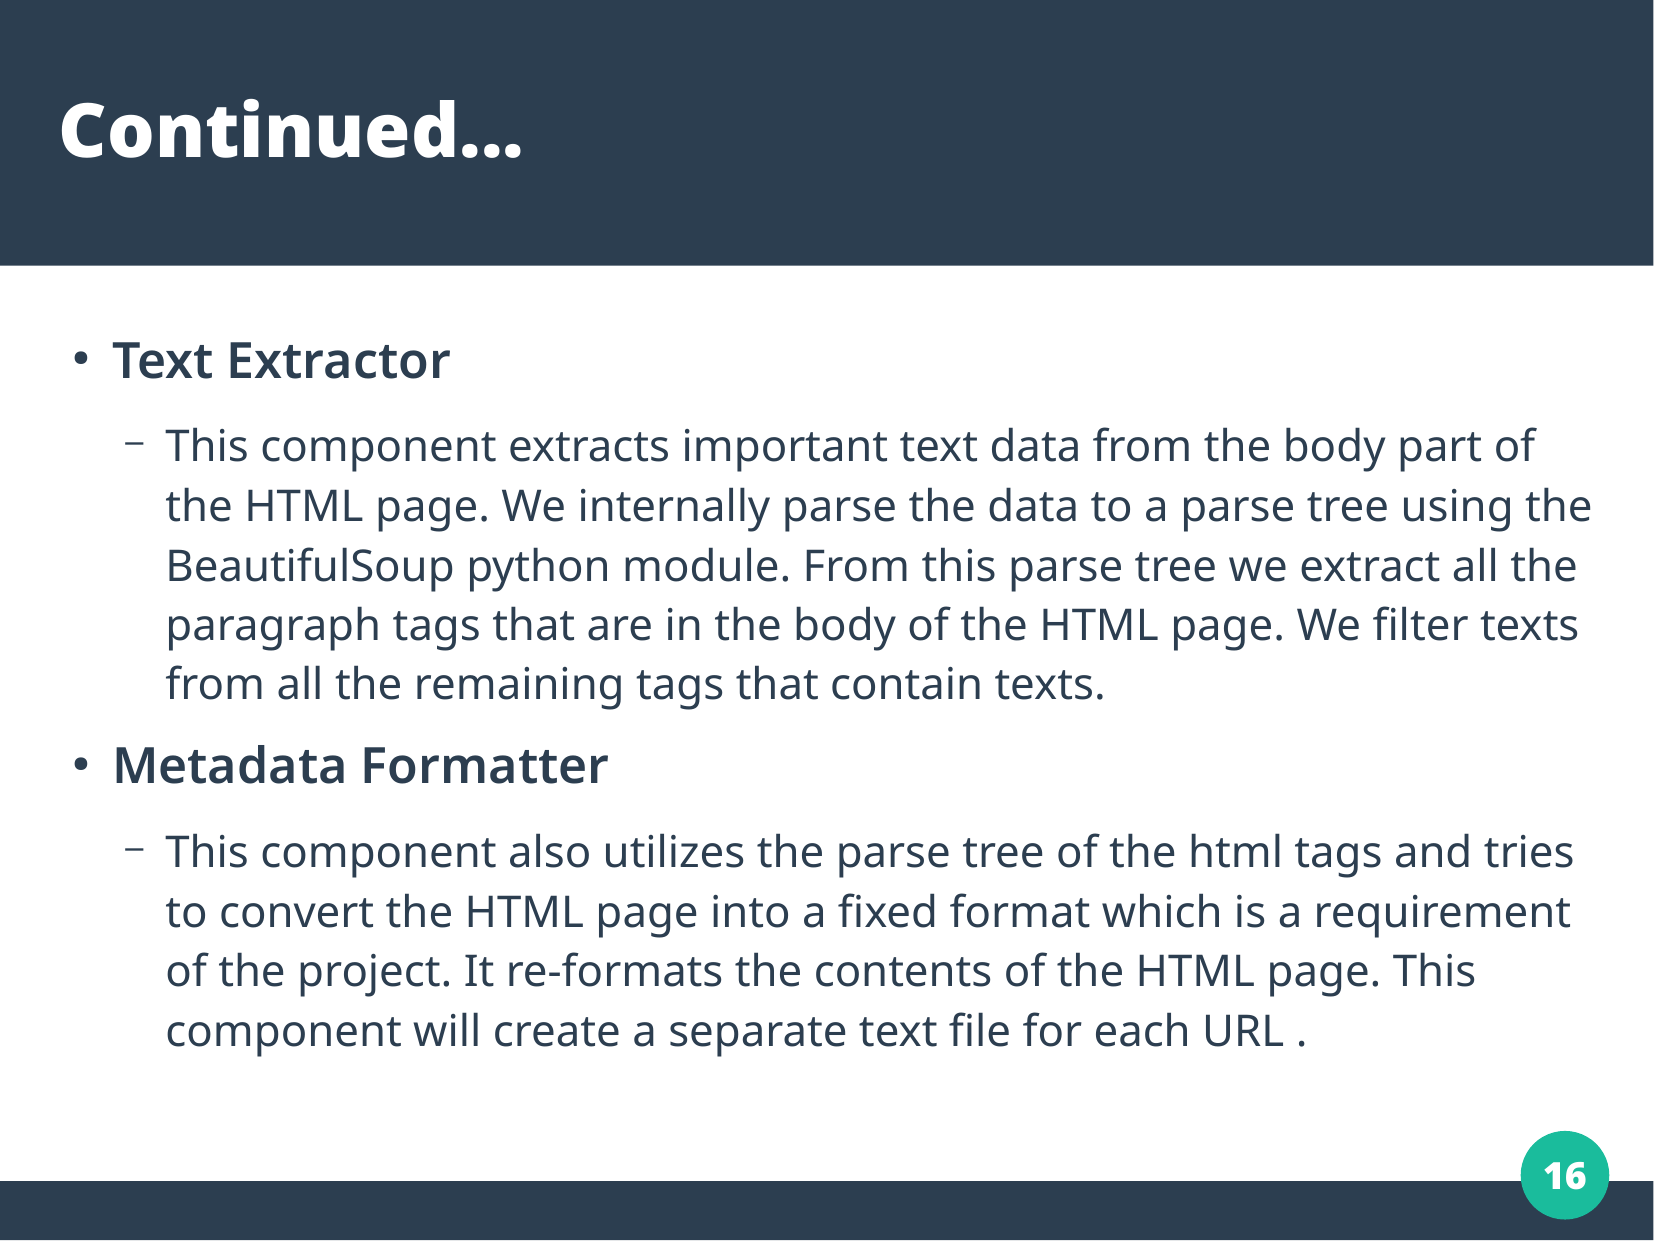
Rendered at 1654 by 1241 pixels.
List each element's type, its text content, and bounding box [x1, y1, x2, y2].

title Continued... [59, 49, 1595, 207]
list Text Extractor This component extracts important text data from the body part of the HTML page. We internally parse the data to a parse tree using the BeautifulSoup python module. From this parse tree we extract all the paragraph tags that are in the body of the HTML page. We filter texts from all the remaining tags that contain texts. Metadata Formatter This component also utilizes the parse tree of the html tags and tries to convert the HTML page into a fixed format which is a requirement of the project. It re-formats the contents of the HTML page. This component will create a separate text file for each URL . [59, 324, 1595, 1152]
